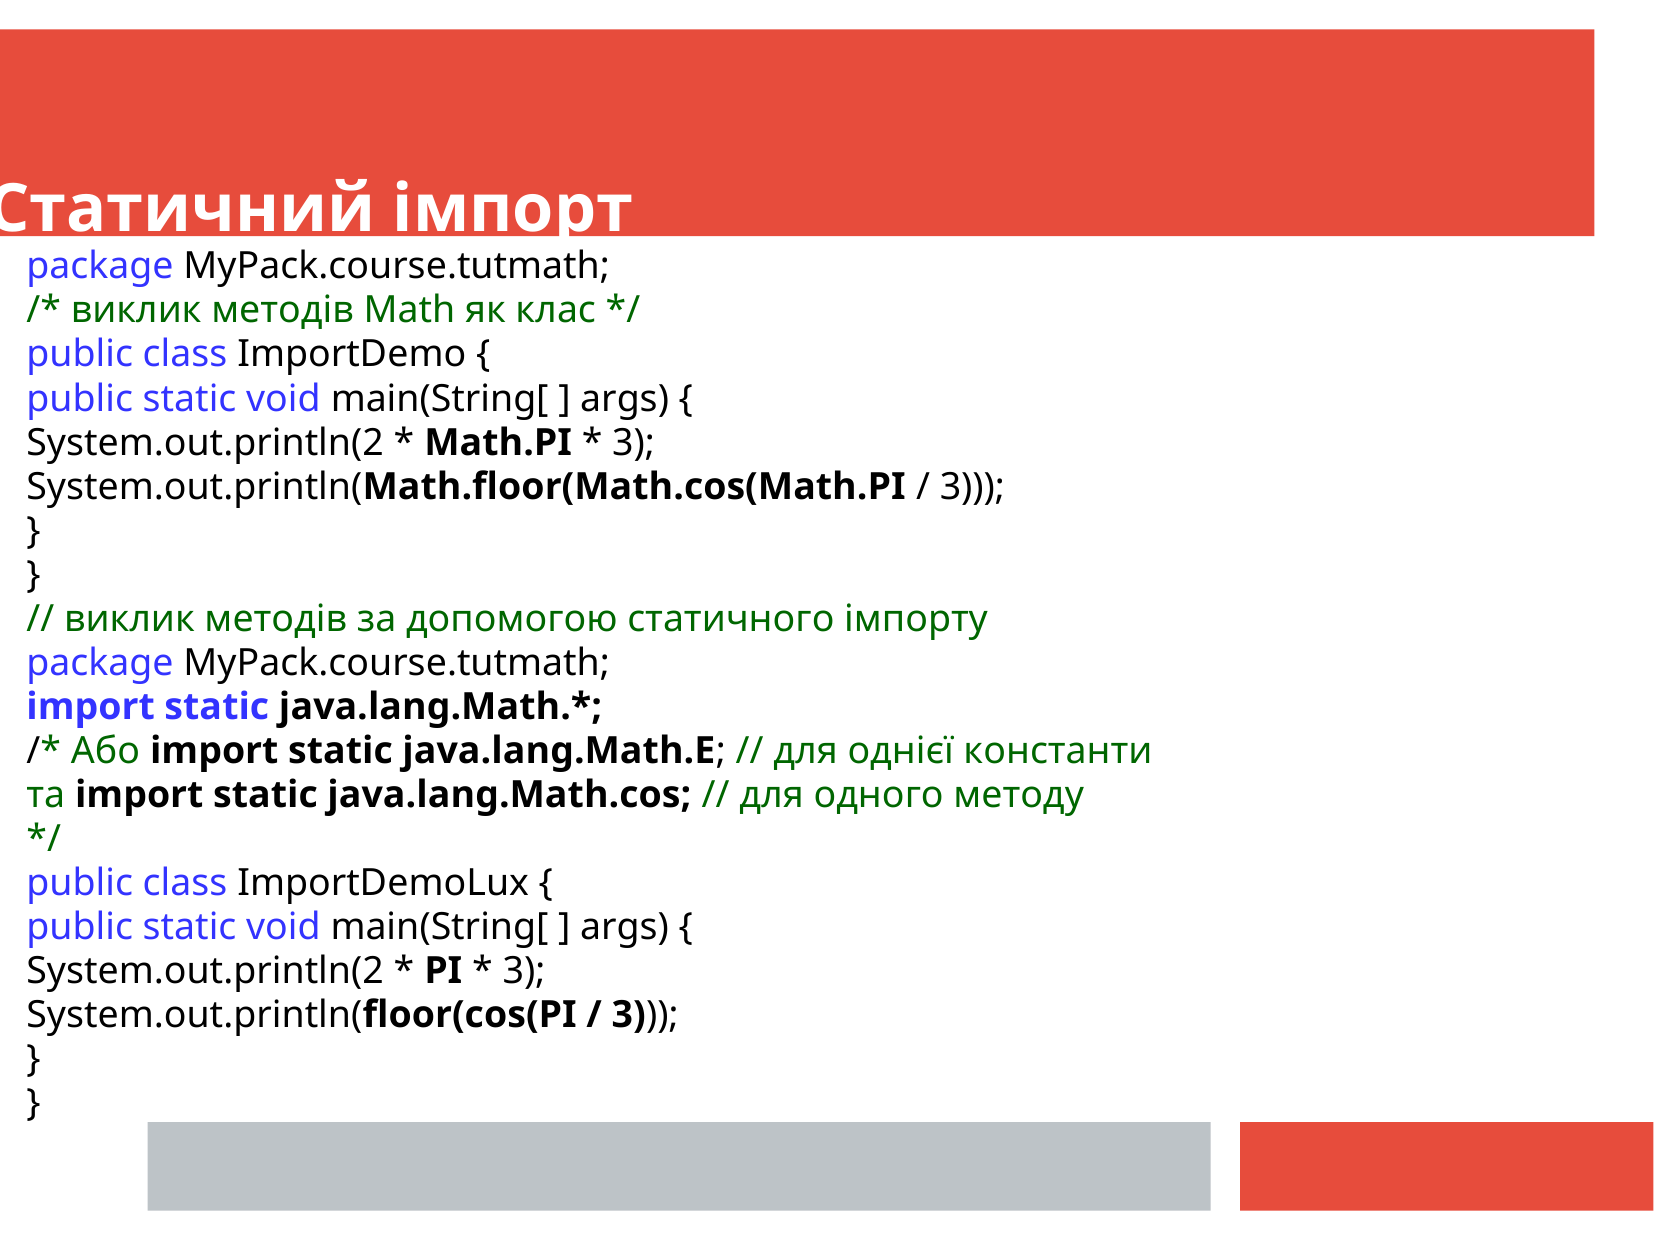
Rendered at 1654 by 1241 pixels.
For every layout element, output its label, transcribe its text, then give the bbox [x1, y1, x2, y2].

text_box package MyPack.course.tutmath; /* виклик методів Math як клас */ public class ImportDemo { public static void main(String[ ] args) { System.out.println(2 * Math.PI * 3); System.out.println(Math.floor(Math.cos(Math.PI / 3))); } } // виклик методів за допомогою статичного імпорту package MyPack.course.tutmath; import static java.lang.Math.*; /* Або import static java.lang.Math.E; // для однієї константи та import static java.lang.Math.cos; // для одного методу */ public class ImportDemoLux { public static void main(String[ ] args) { System.out.println(2 * PI * 3); System.out.println(floor(cos(PI / 3))); } } [11, 236, 1583, 1178]
text_box CnСтатичний імпорт [0, 100, 1311, 248]
